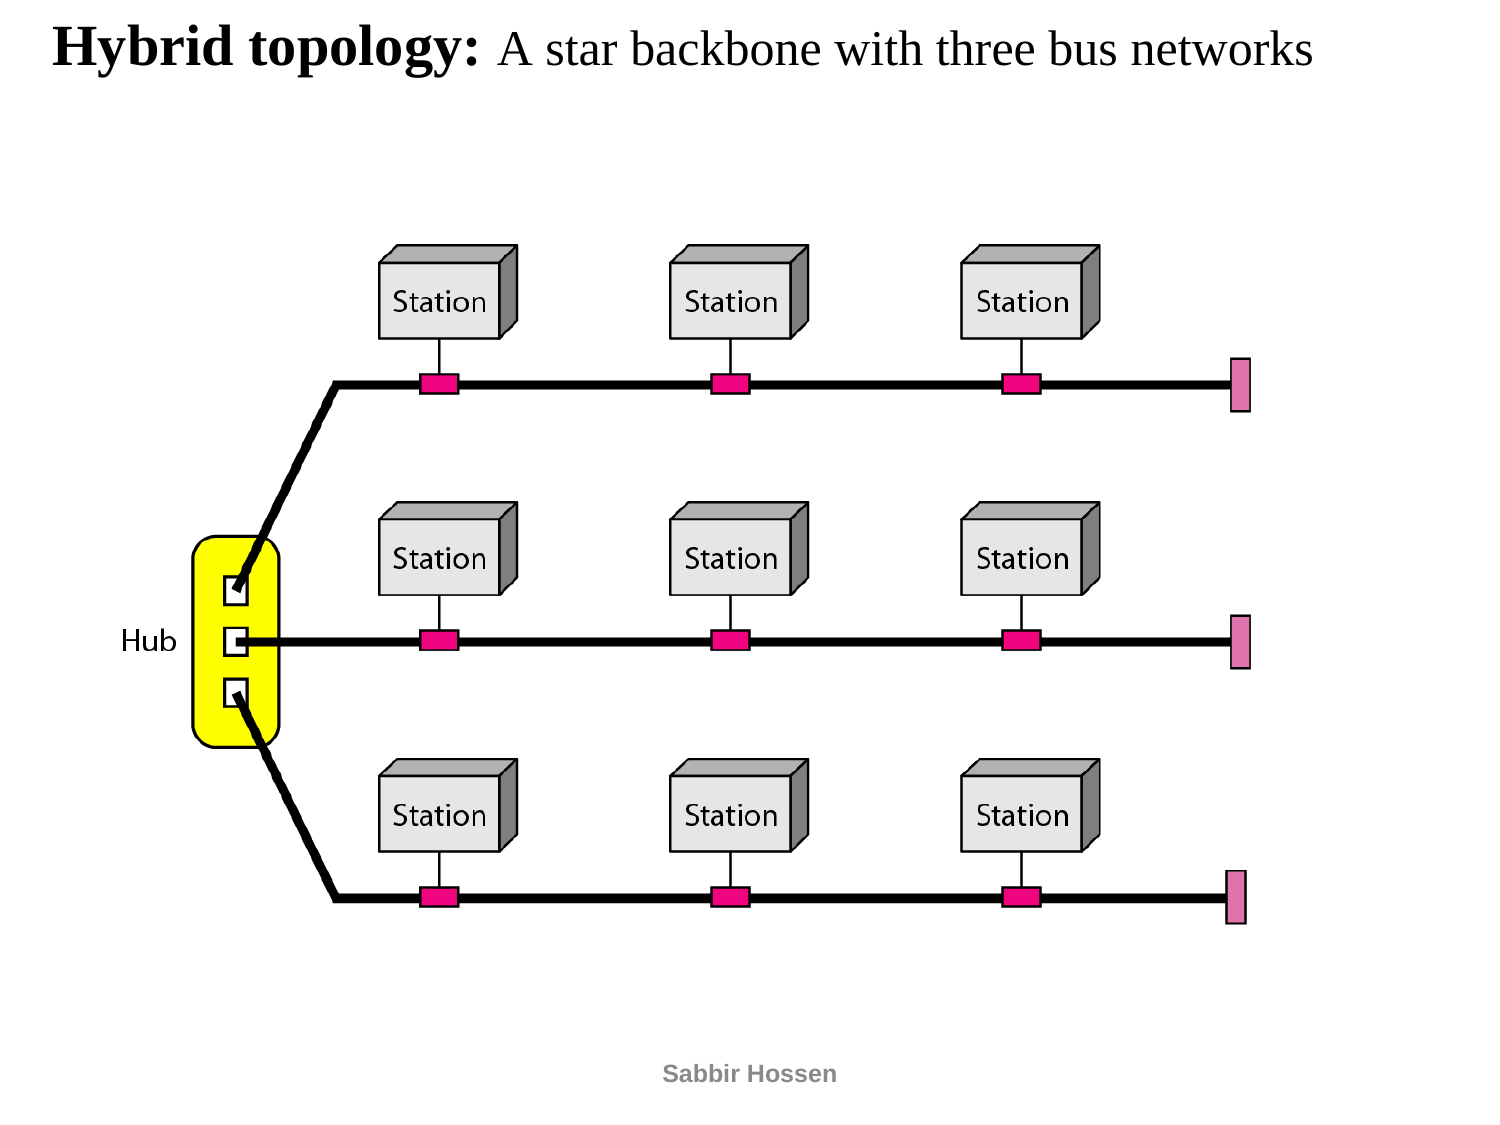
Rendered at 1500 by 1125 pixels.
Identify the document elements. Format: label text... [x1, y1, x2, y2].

picture [120, 244, 1251, 925]
list Hybrid topology: A star backbone with three bus networks [37, 0, 1488, 1100]
text_box Sabbir Hossen [496, 1042, 1004, 1103]
